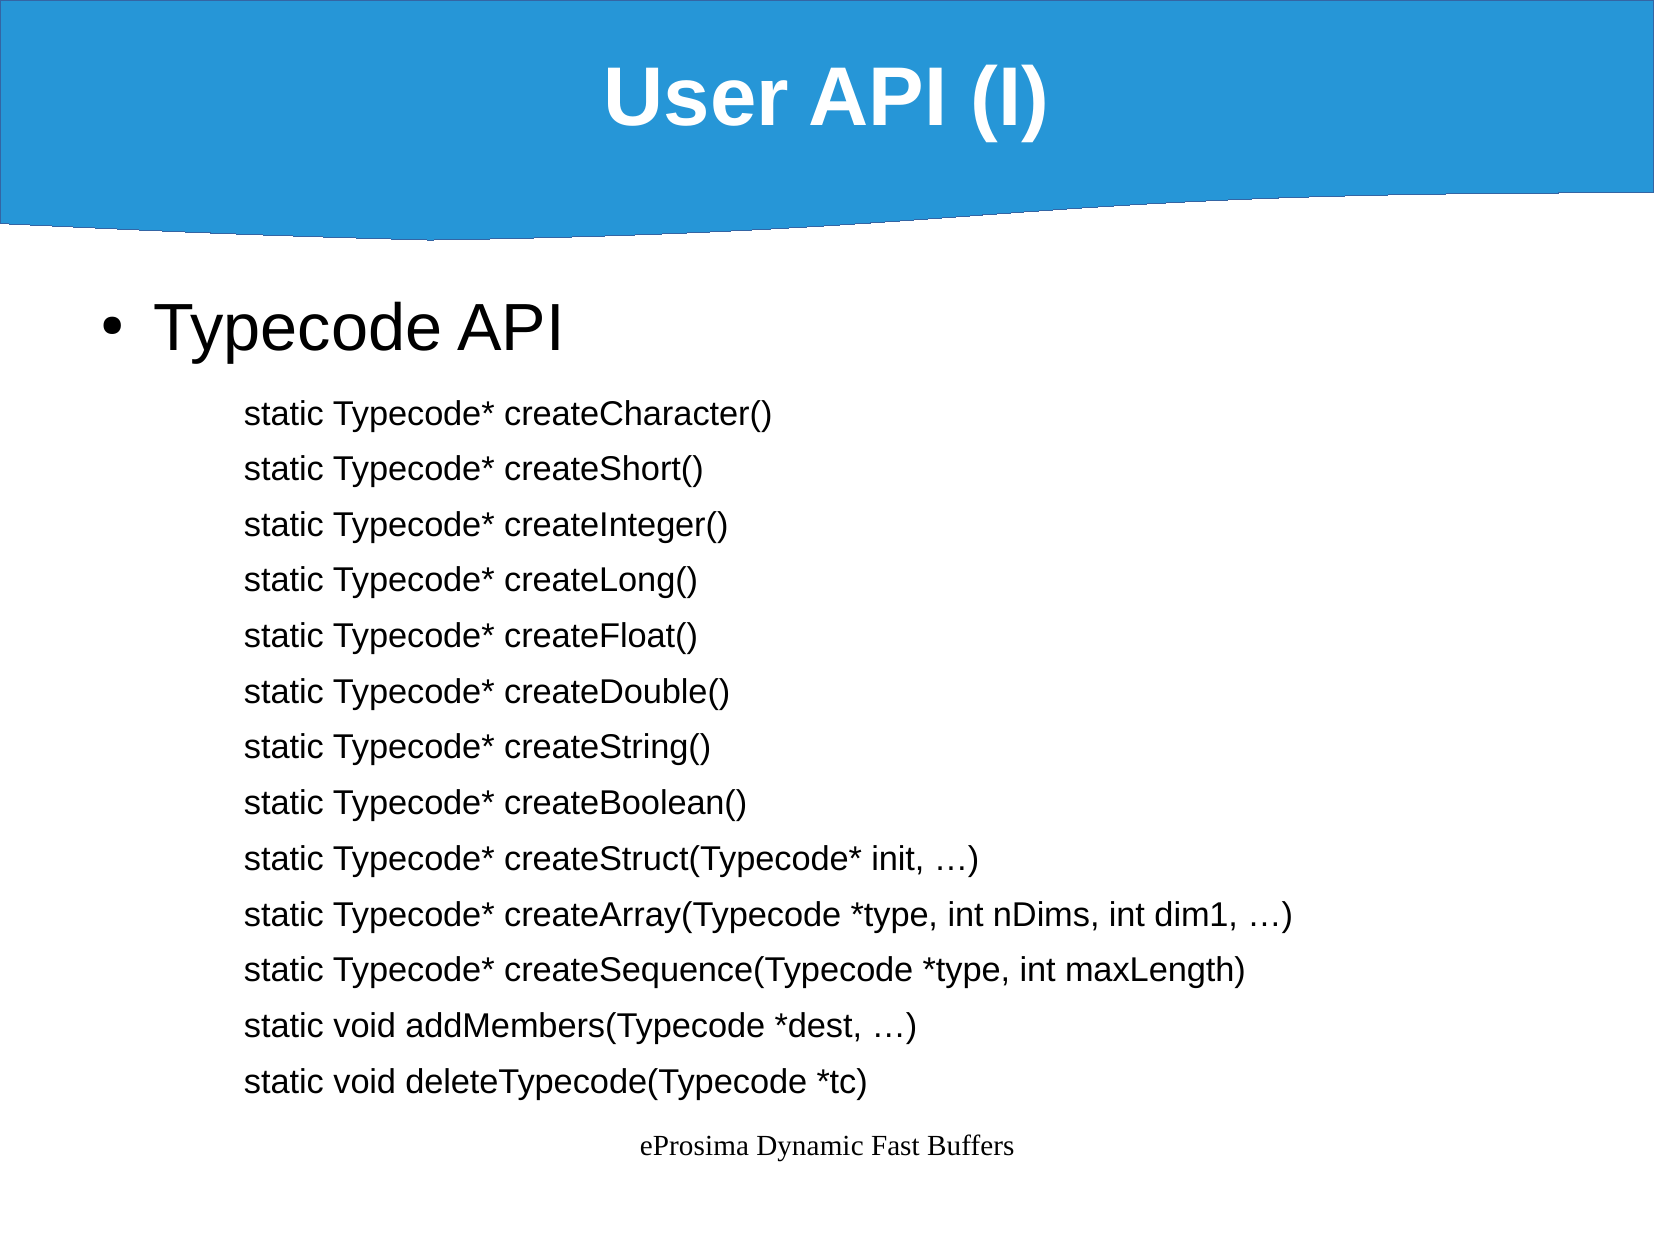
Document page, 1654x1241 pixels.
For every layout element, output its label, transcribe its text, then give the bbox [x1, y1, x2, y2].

text_box User API (I) [0, 0, 1654, 241]
list static Typecode* createCharacter() static Typecode* createShort() static Typecode* createInteger() static Typecode* createLong() static Typecode* createFloat() static Typecode* createDouble() static Typecode* createString() static Typecode* createBoolean() static Typecode* createStruct(Typecode* init, …) static Typecode* createArray(Typecode *type, int nDims, int dim1, …) static Typecode* createSequence(Typecode *type, int maxLength) static void addMembers(Typecode *dest, …) static void deleteTypecode(Typecode *tc) [221, 393, 1486, 1114]
list Typecode API [82, 290, 1571, 1010]
